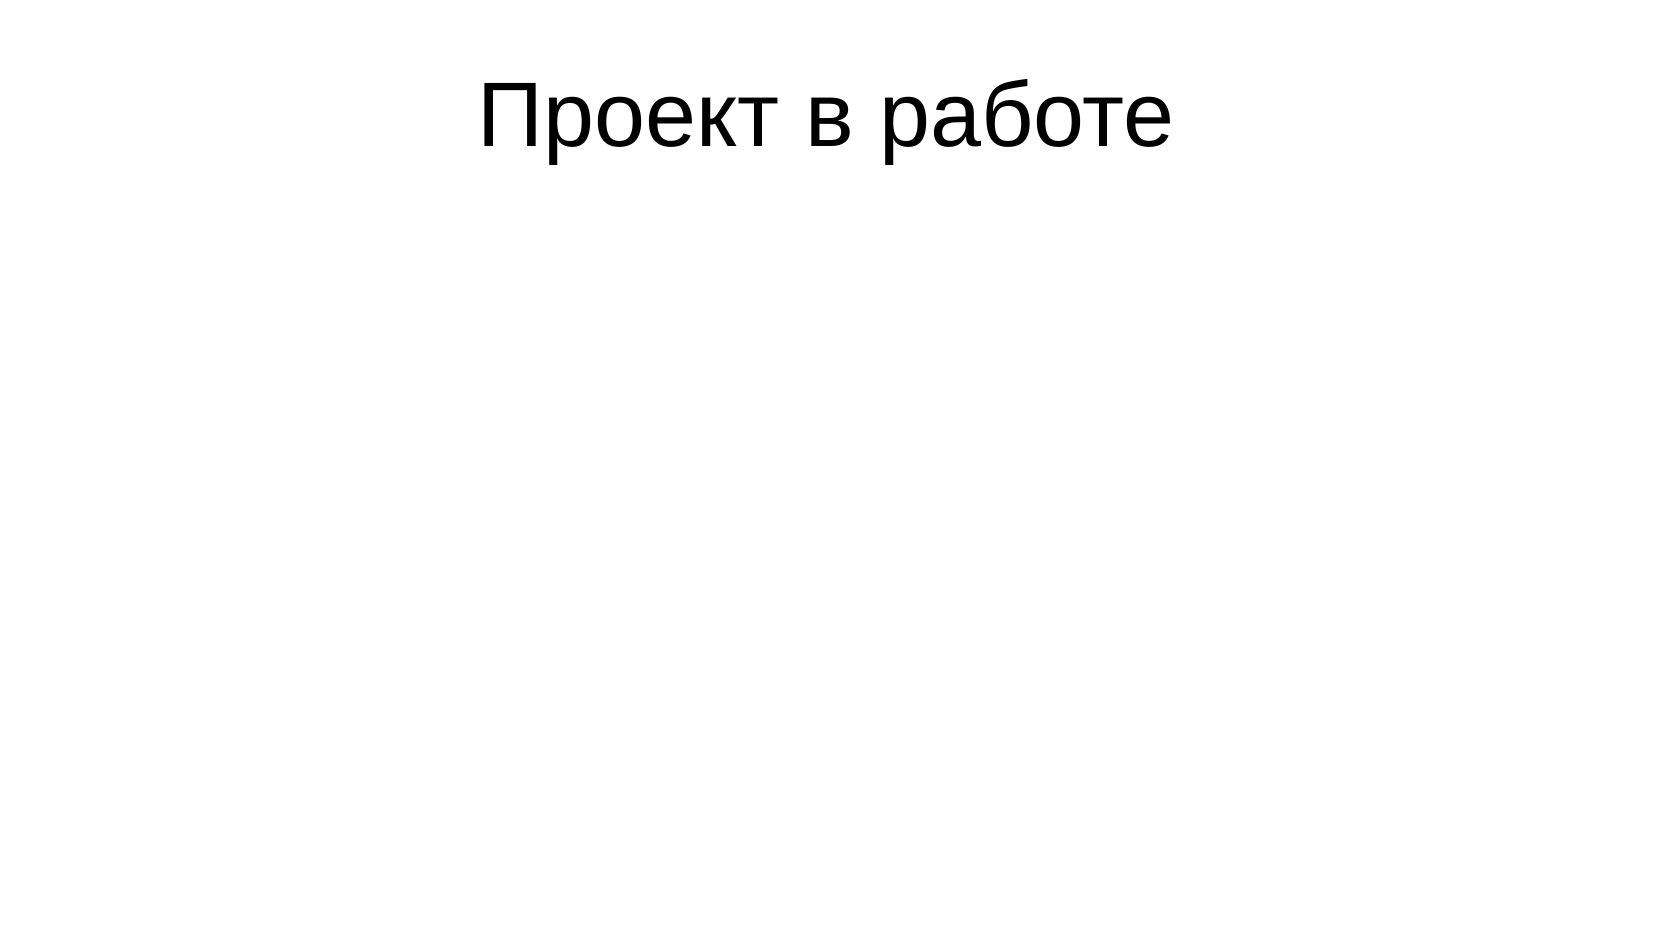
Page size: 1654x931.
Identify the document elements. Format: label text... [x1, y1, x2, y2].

title Проект в работе [82, 37, 1571, 193]
